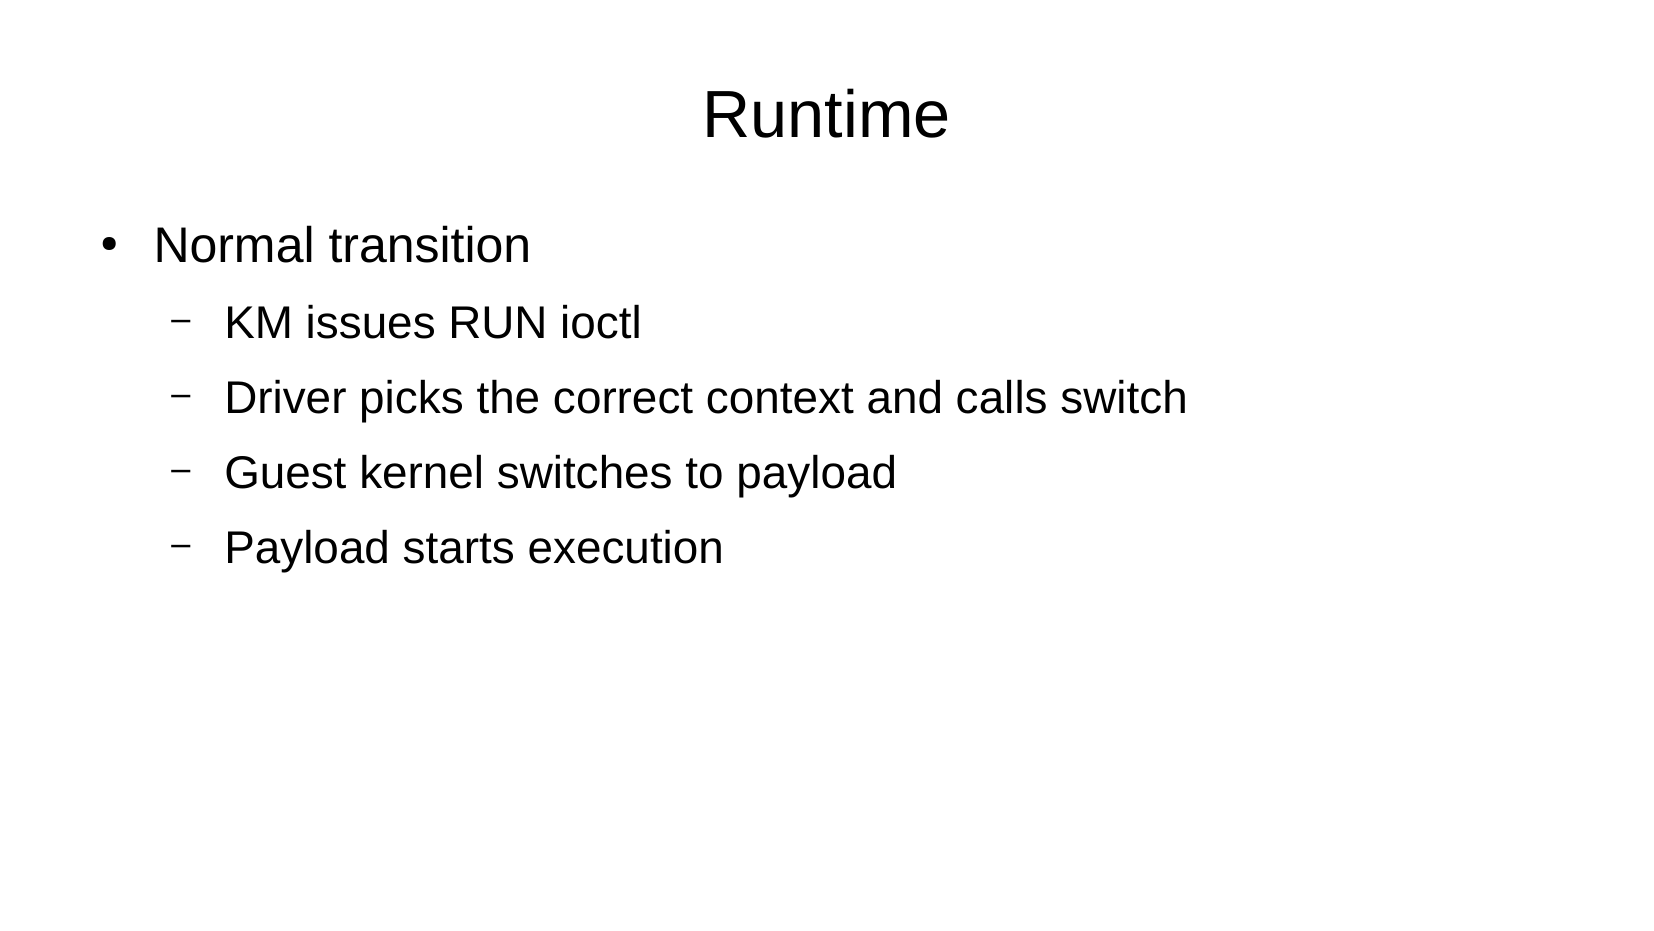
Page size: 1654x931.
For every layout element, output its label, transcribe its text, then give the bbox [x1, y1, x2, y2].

list Normal transition KM issues RUN ioctl Driver picks the correct context and calls switch Guest kernel switches to payload Payload starts execution [82, 217, 1571, 758]
title Runtime [82, 37, 1571, 193]
